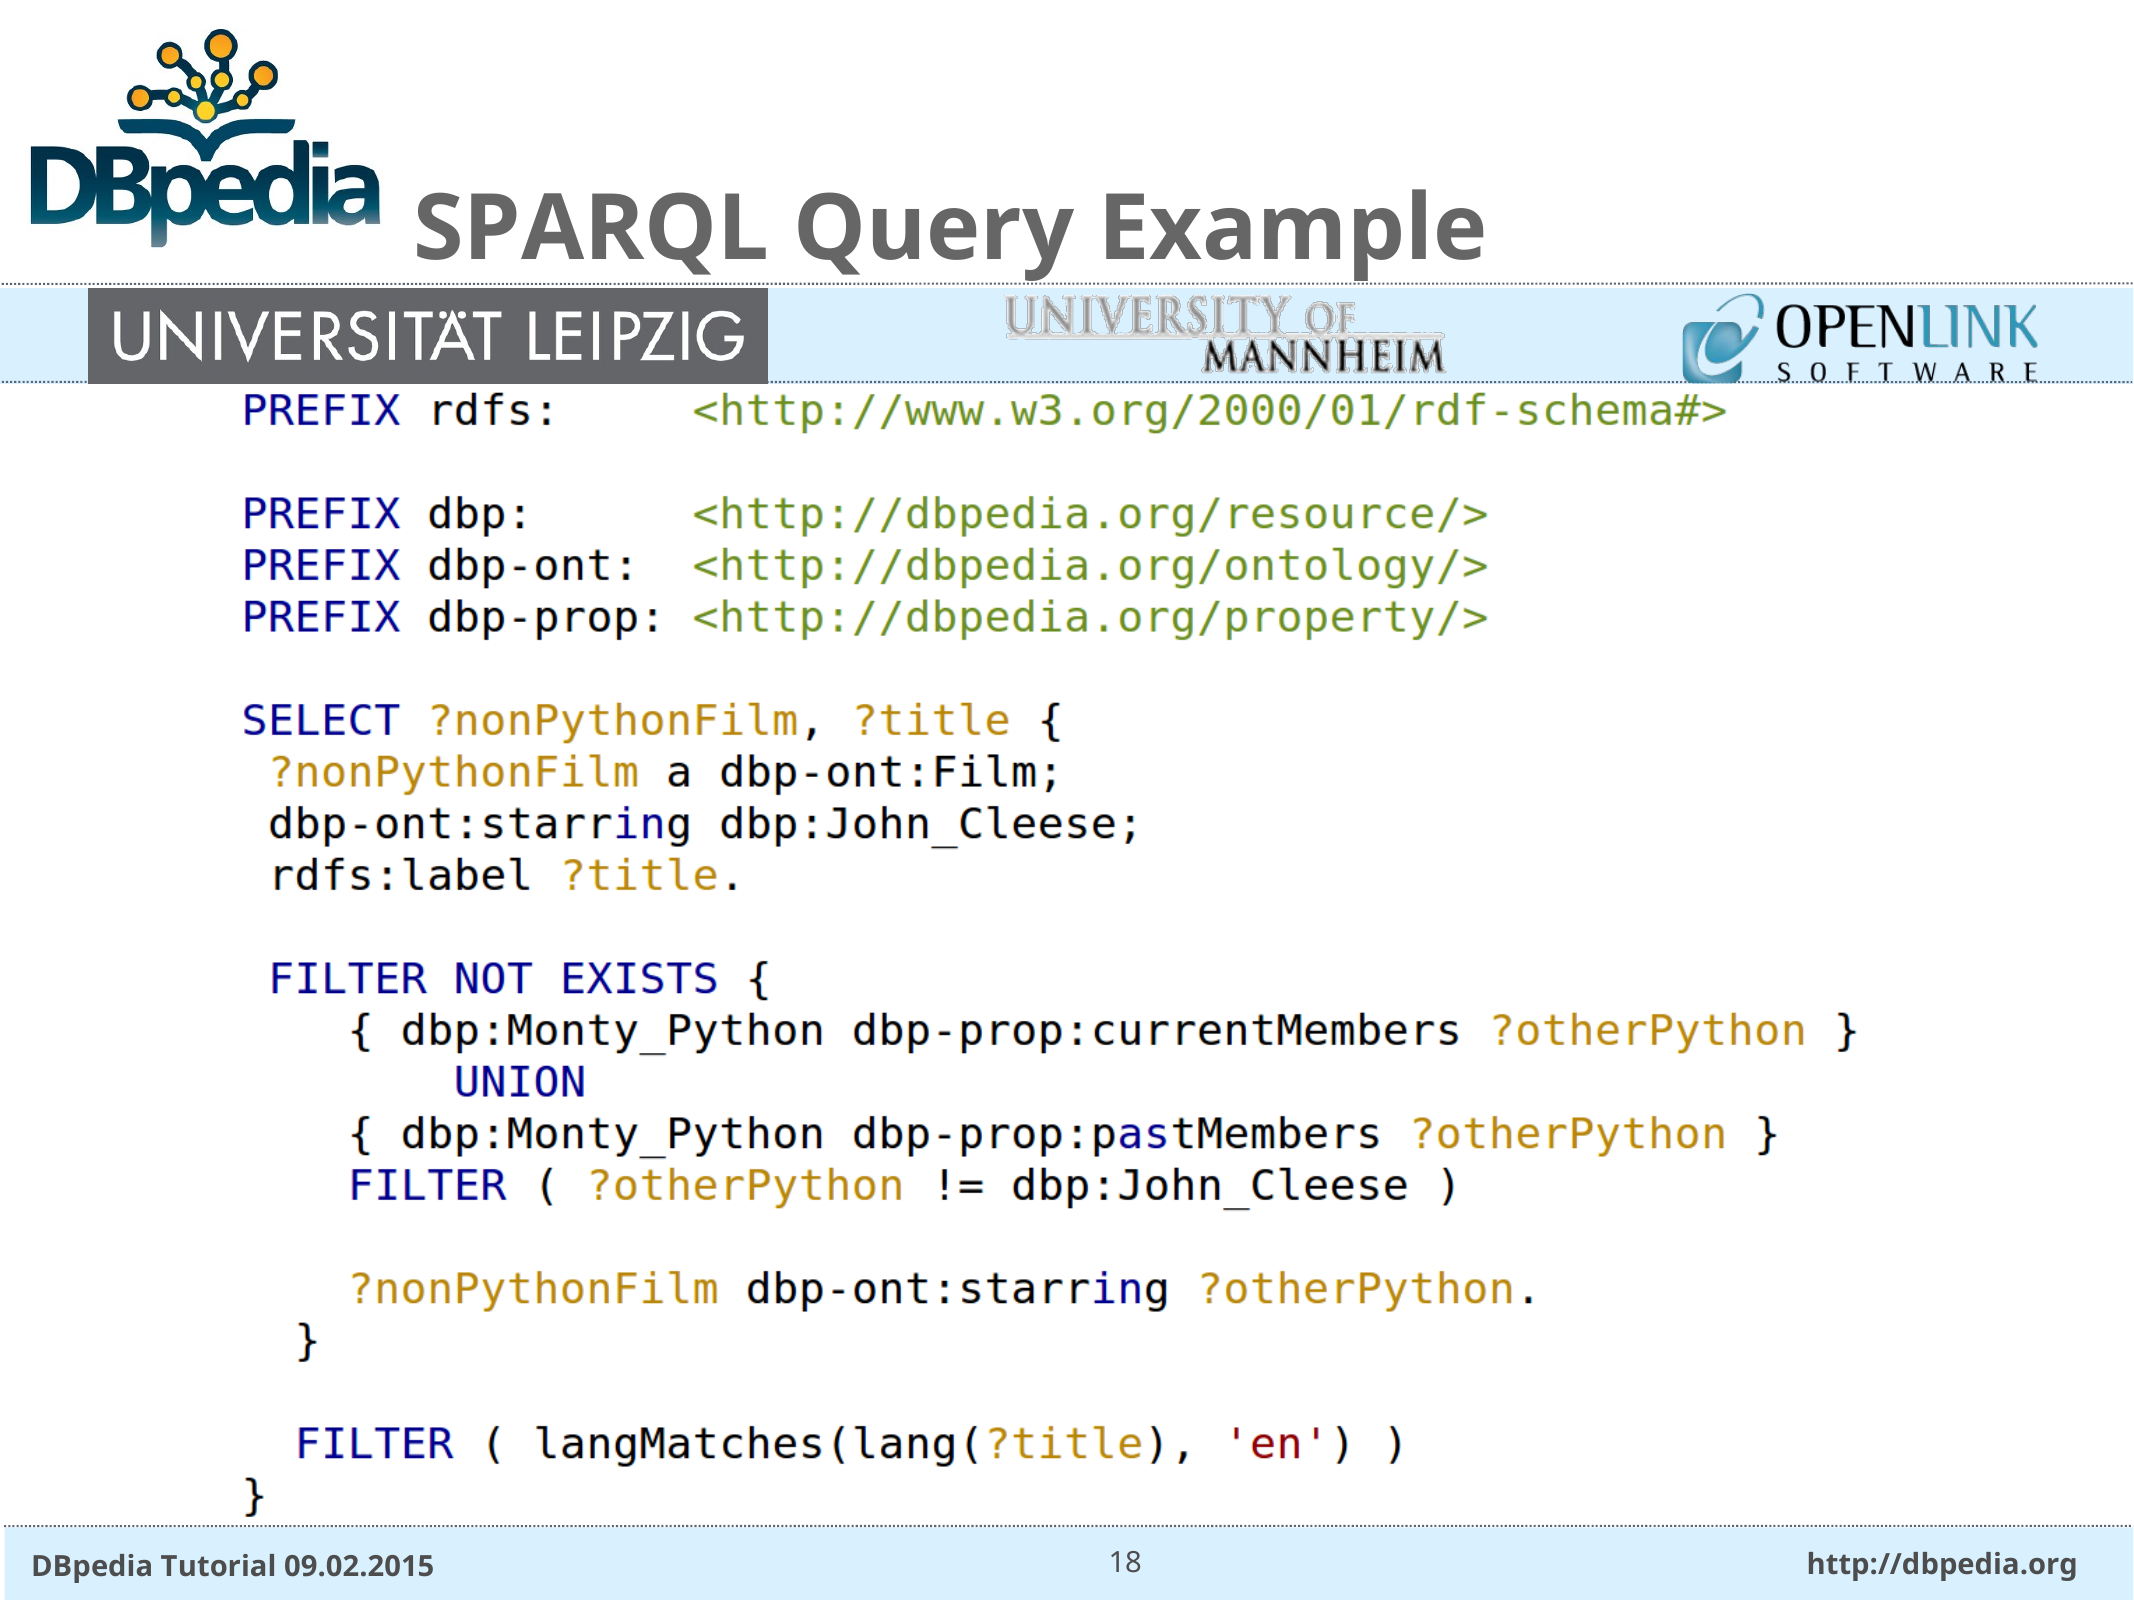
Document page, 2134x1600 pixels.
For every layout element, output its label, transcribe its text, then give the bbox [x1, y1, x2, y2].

picture [1003, 295, 1447, 377]
picture [88, 288, 768, 384]
picture [1682, 293, 2038, 384]
picture [243, 386, 1862, 1524]
picture [27, 29, 384, 250]
title SPARQL Query Example [413, 93, 2097, 278]
